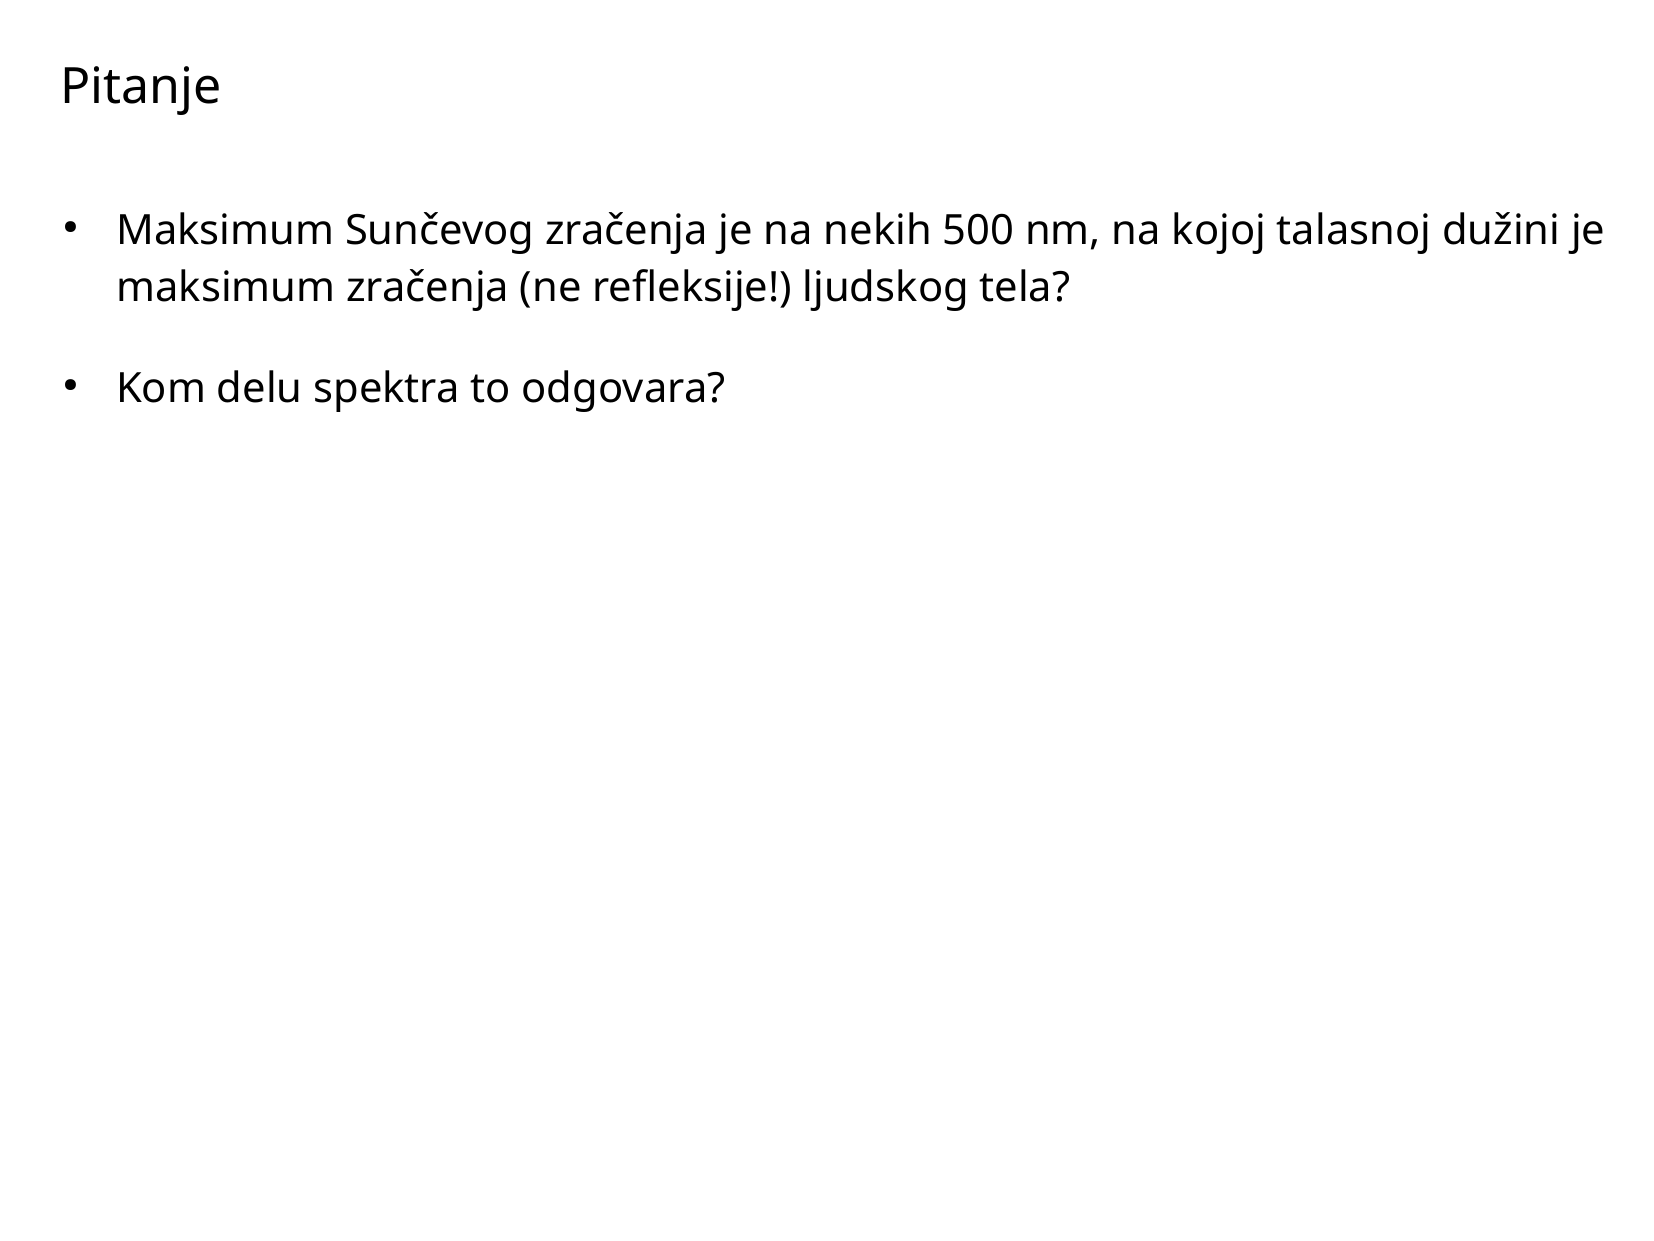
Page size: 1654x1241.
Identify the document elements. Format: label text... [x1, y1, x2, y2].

list Maksimum Sunčevog zračenja je na nekih 500 nm, na kojoj talasnoj dužini je maksimum zračenja (ne refleksije!) ljudskog tela? Kom delu spektra to odgovara? [45, 199, 1635, 1173]
title Pitanje [59, 17, 1648, 150]
